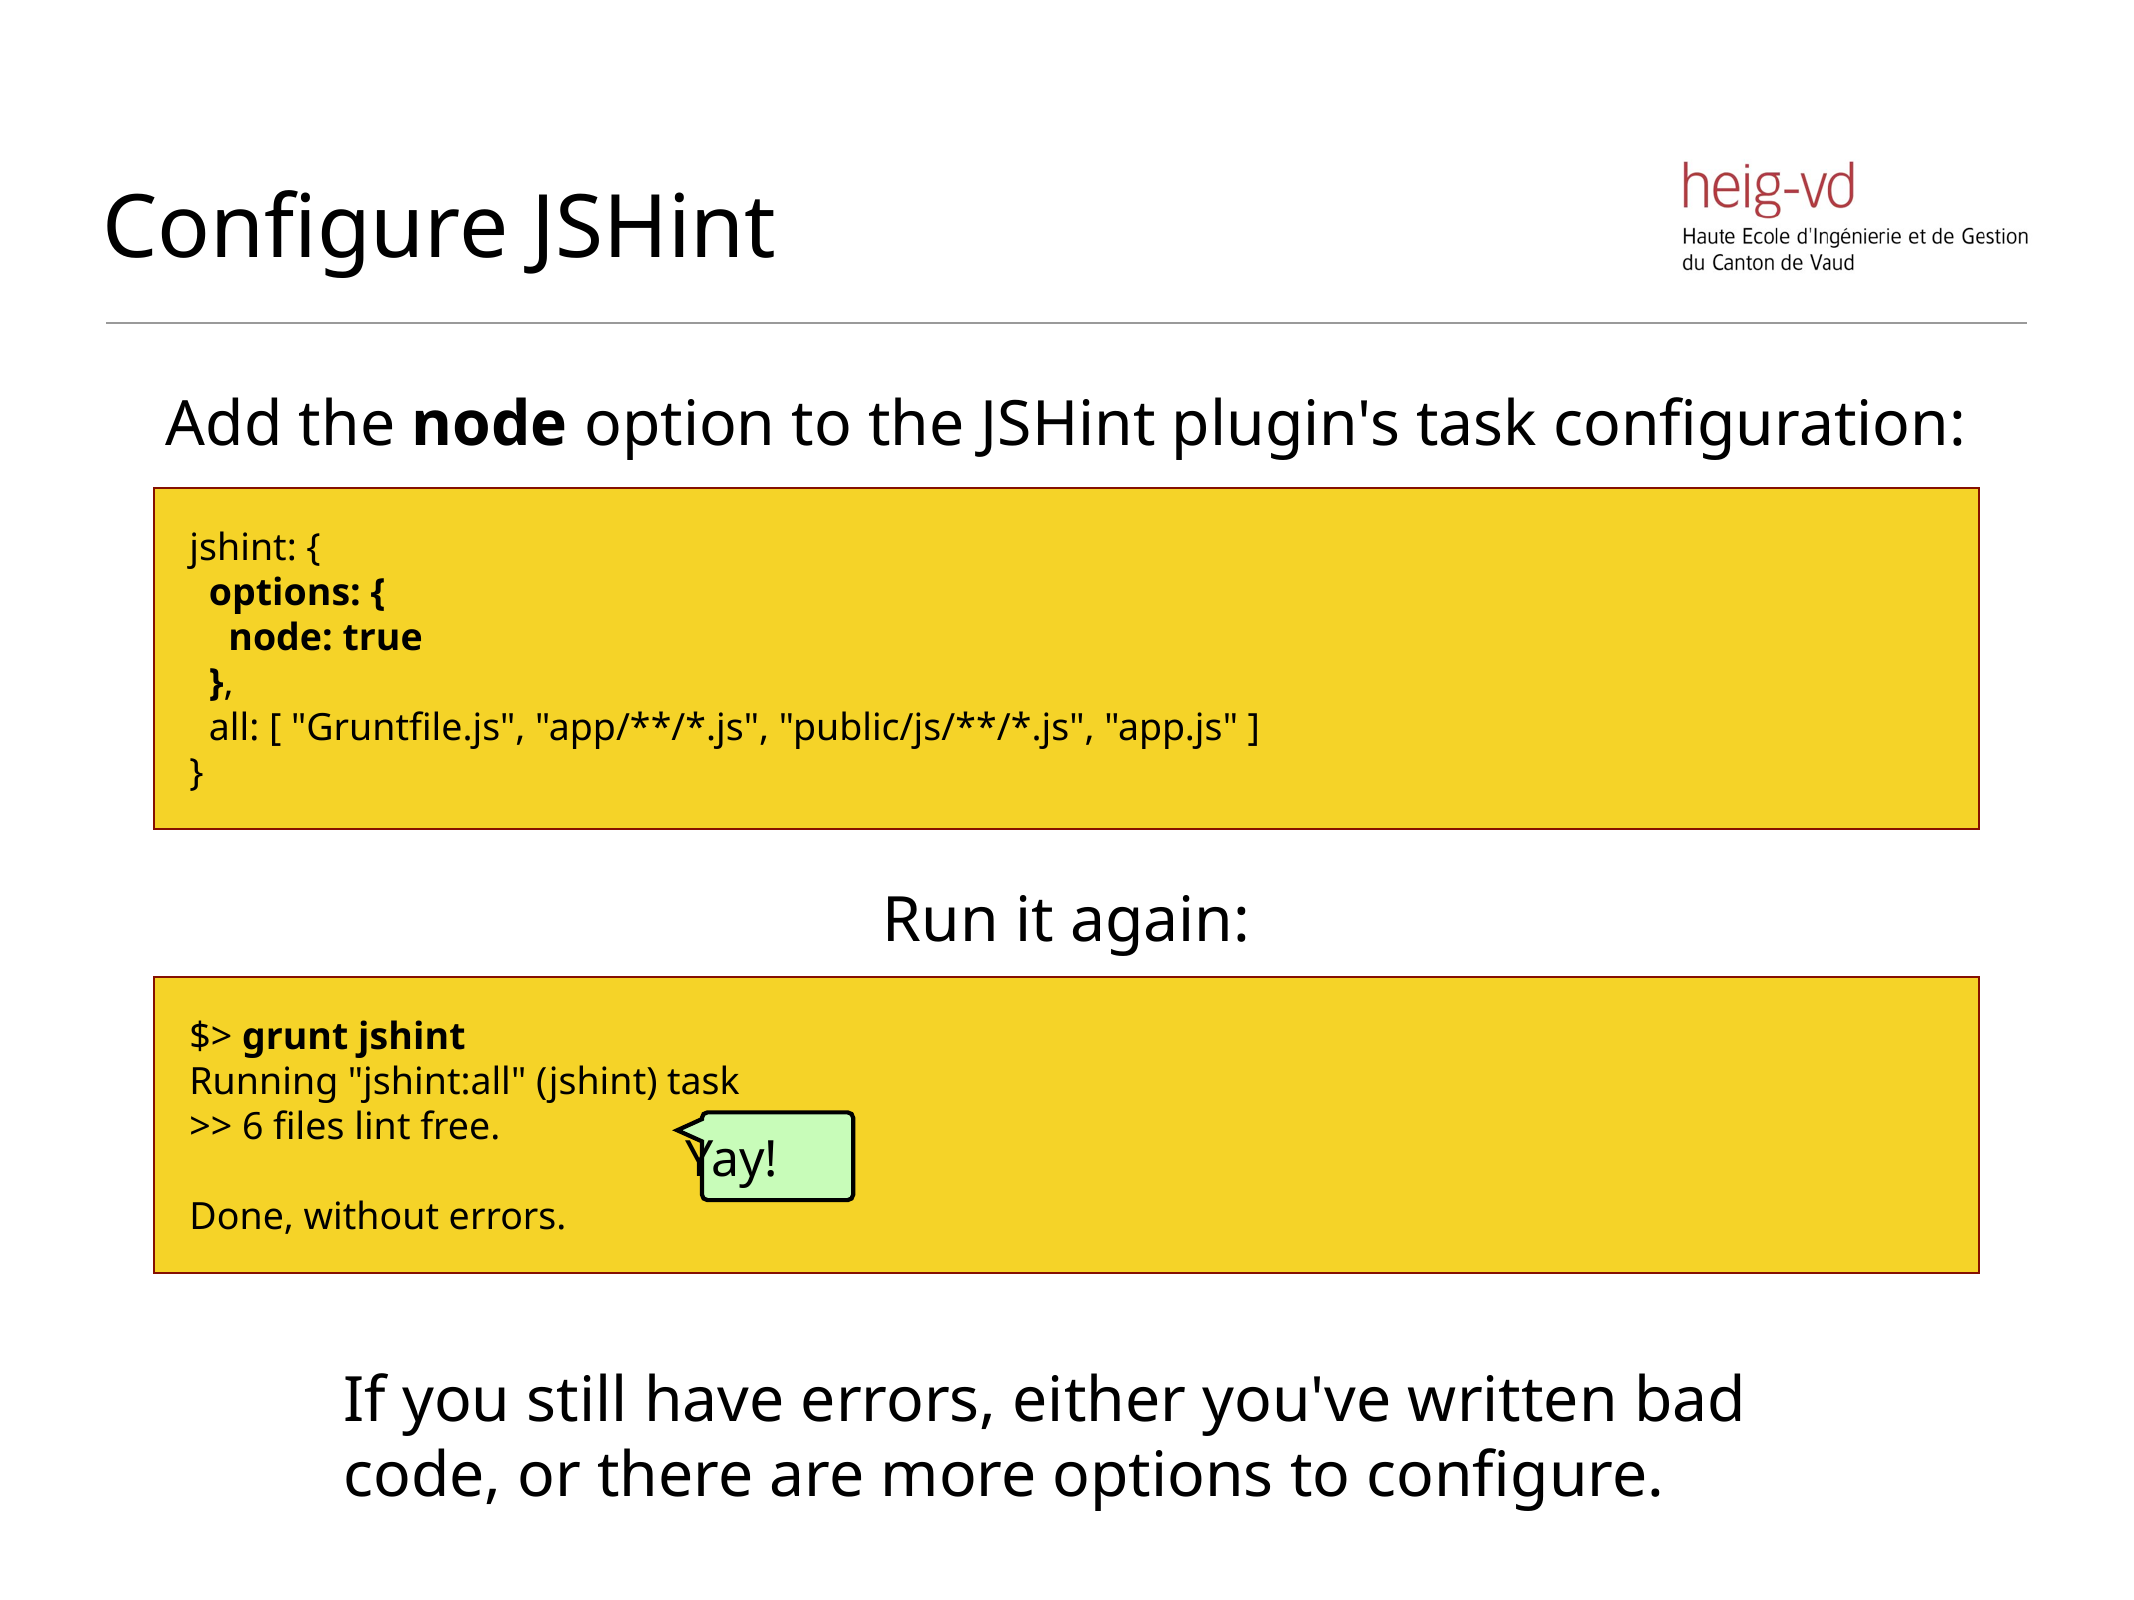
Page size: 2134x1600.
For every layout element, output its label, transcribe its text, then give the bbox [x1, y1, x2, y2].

text_box $> grunt jshint Running "jshint:all" (jshint) task >> 6 files lint free. Done, without errors. [153, 976, 1980, 1273]
text_box If you still have errors, either you've written bad code, or there are more options to configure. [335, 1350, 1799, 1518]
text_box Yay! [677, 1112, 854, 1201]
text_box Add the node option to the JSHint plugin's task configuration: [157, 374, 1976, 467]
text_box Run it again: [874, 870, 1259, 963]
text_box jshint: { options: { node: true }, all: [ "Gruntfile.js", "app/**/*.js", "public/js/**/*.js", "app.js" ] } [153, 487, 1980, 829]
title Configure JSHint [93, 54, 2040, 284]
